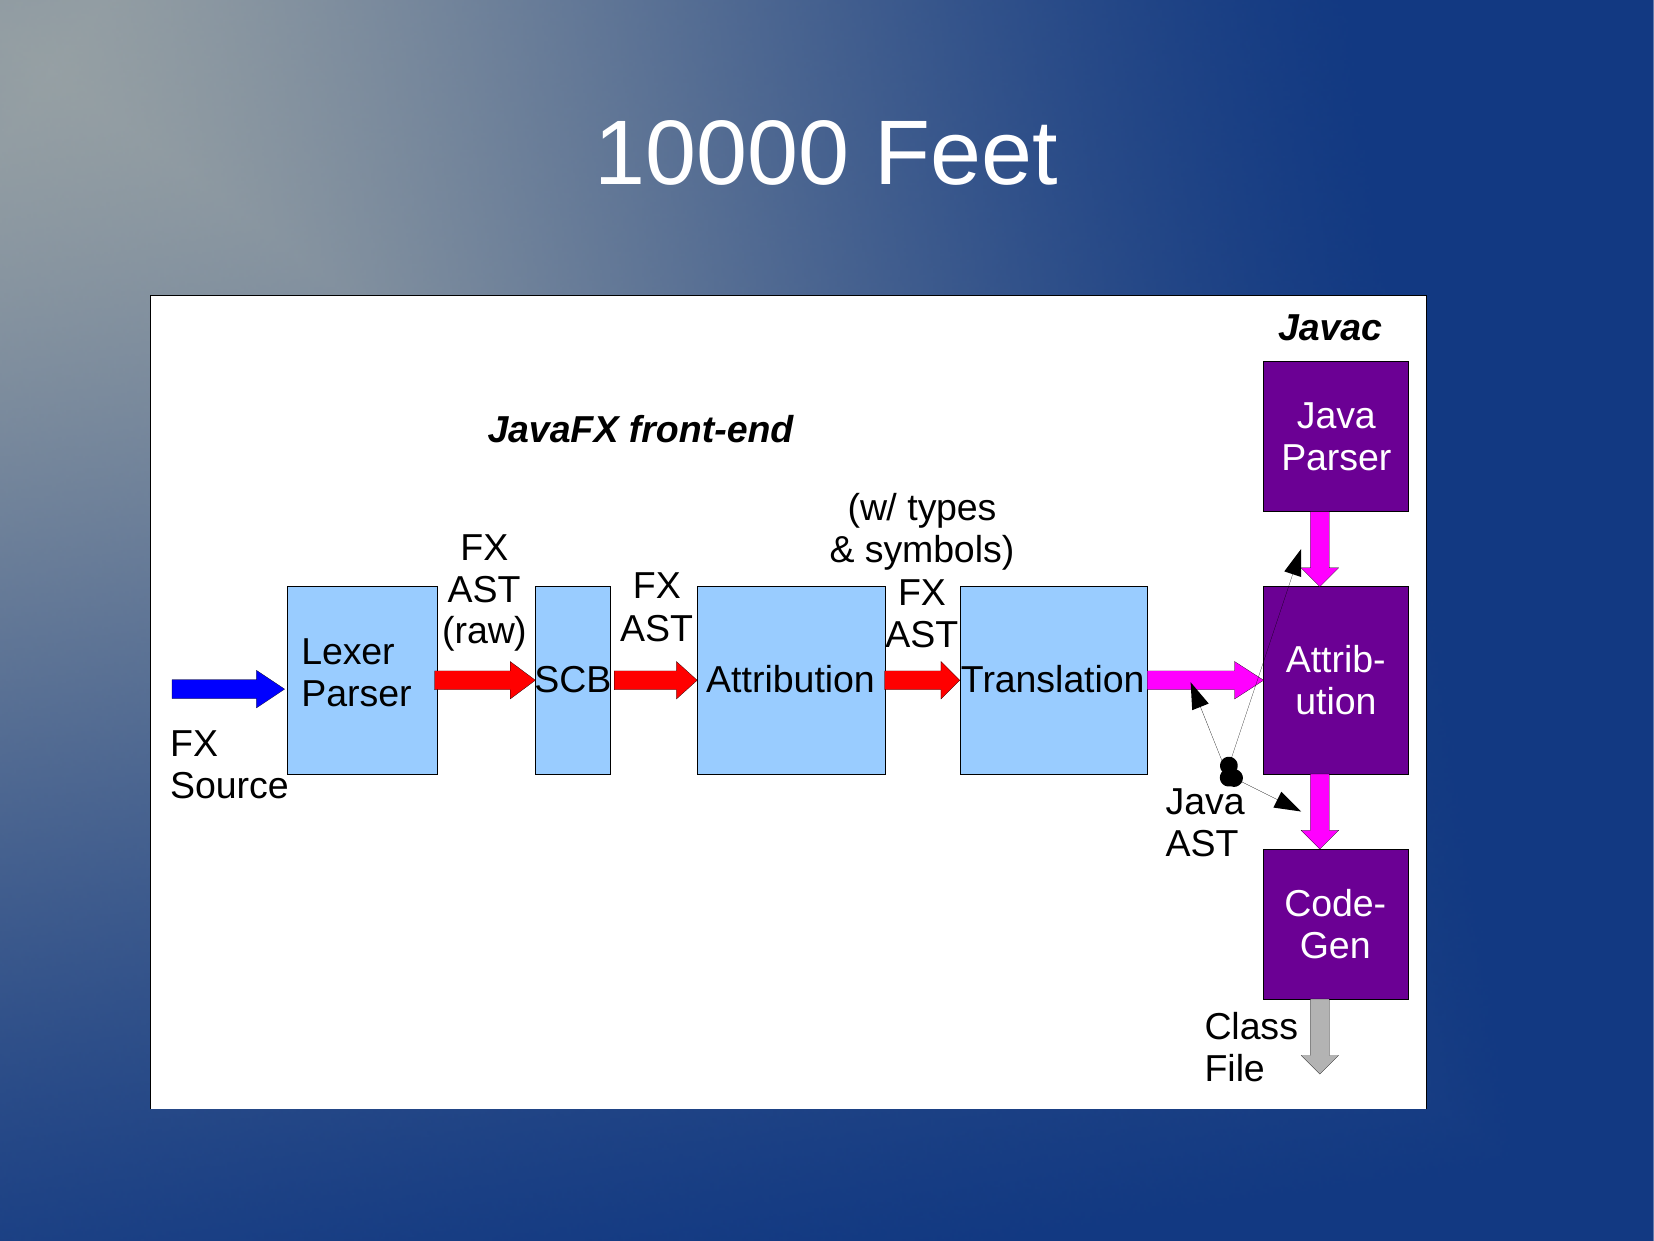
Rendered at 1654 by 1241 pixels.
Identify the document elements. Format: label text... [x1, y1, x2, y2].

picture [0, 0, 1654, 1241]
chart [82, 290, 1571, 1109]
title 10000 Feet [82, 49, 1571, 257]
